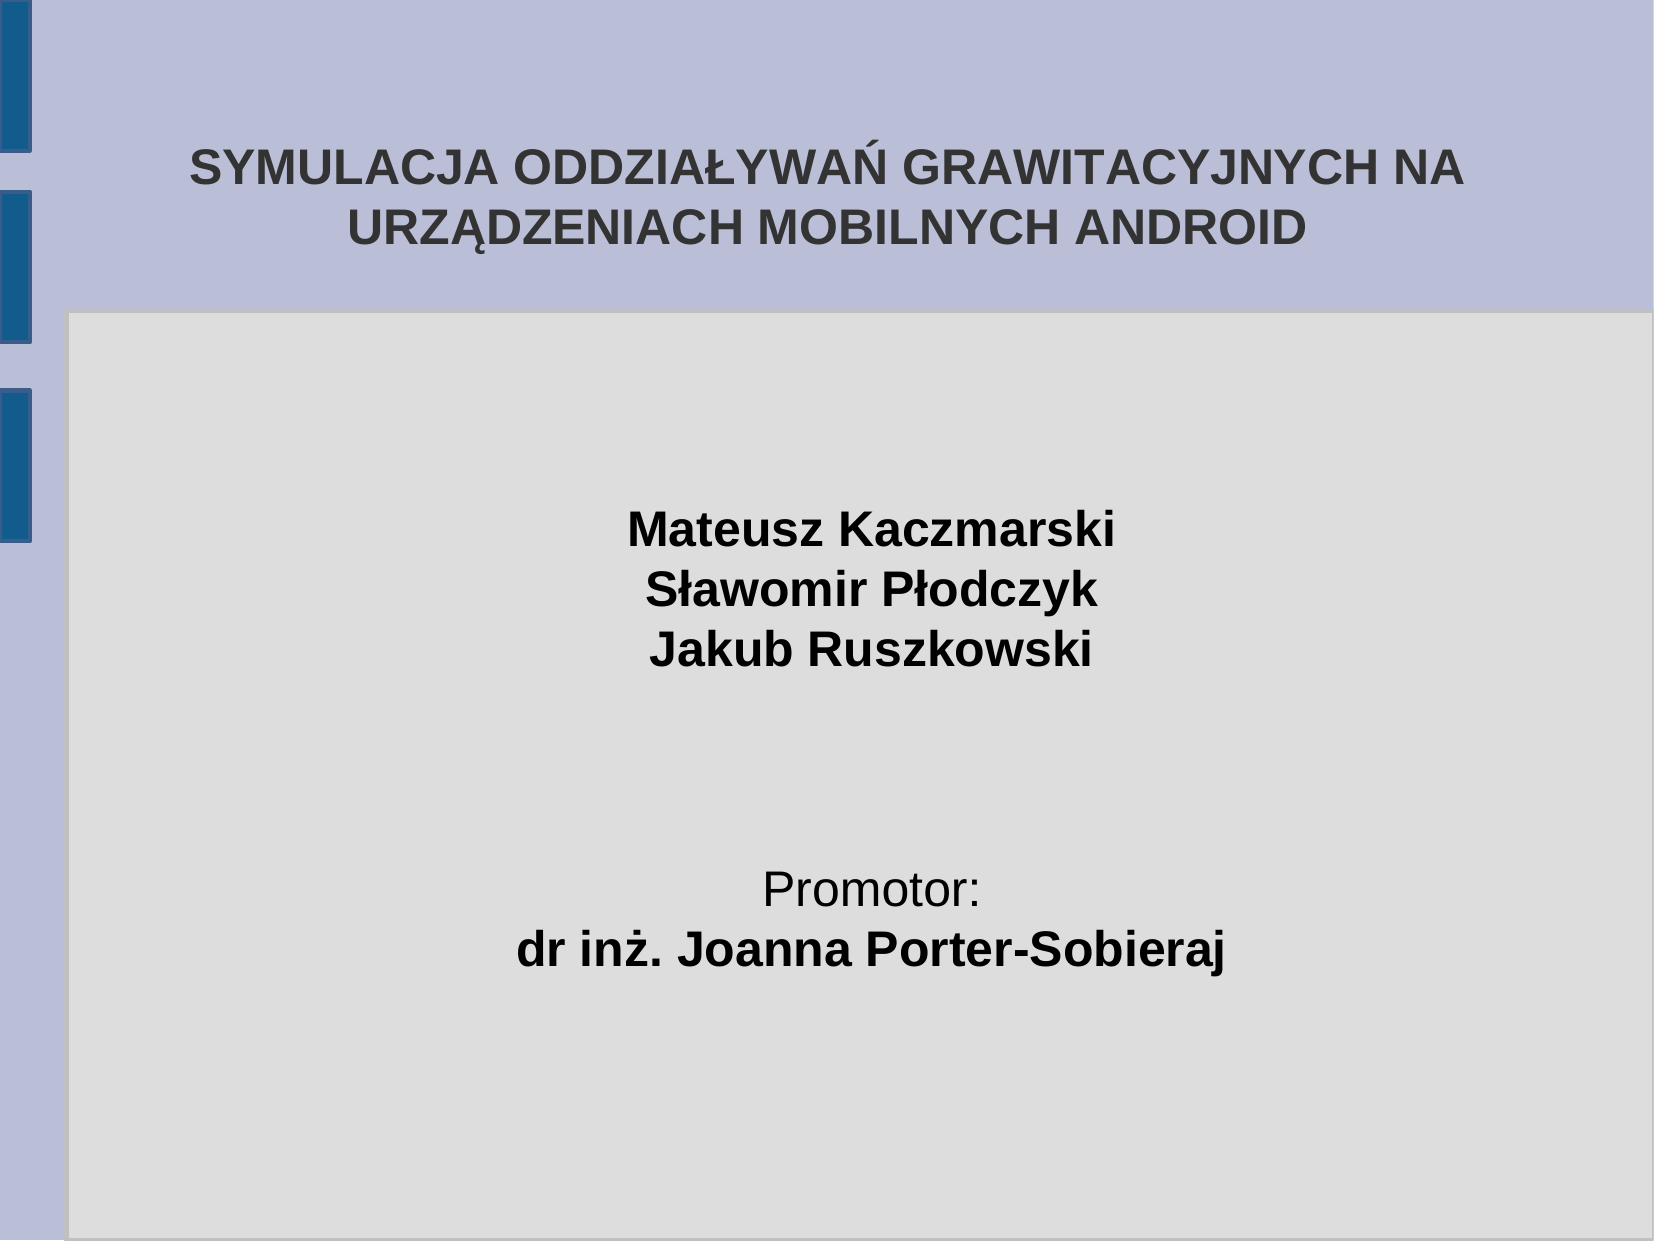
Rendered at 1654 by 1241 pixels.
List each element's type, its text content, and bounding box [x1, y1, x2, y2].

title SYMULACJA ODDZIAŁYWAŃ GRAWITACYJNYCH NA URZĄDZENIACH MOBILNYCH ANDROID [121, 91, 1534, 299]
list Mateusz Kaczmarski Sławomir Płodczyk Jakub Ruszkowski Promotor: dr inż. Joanna Porter-Sobieraj [121, 376, 1534, 1158]
